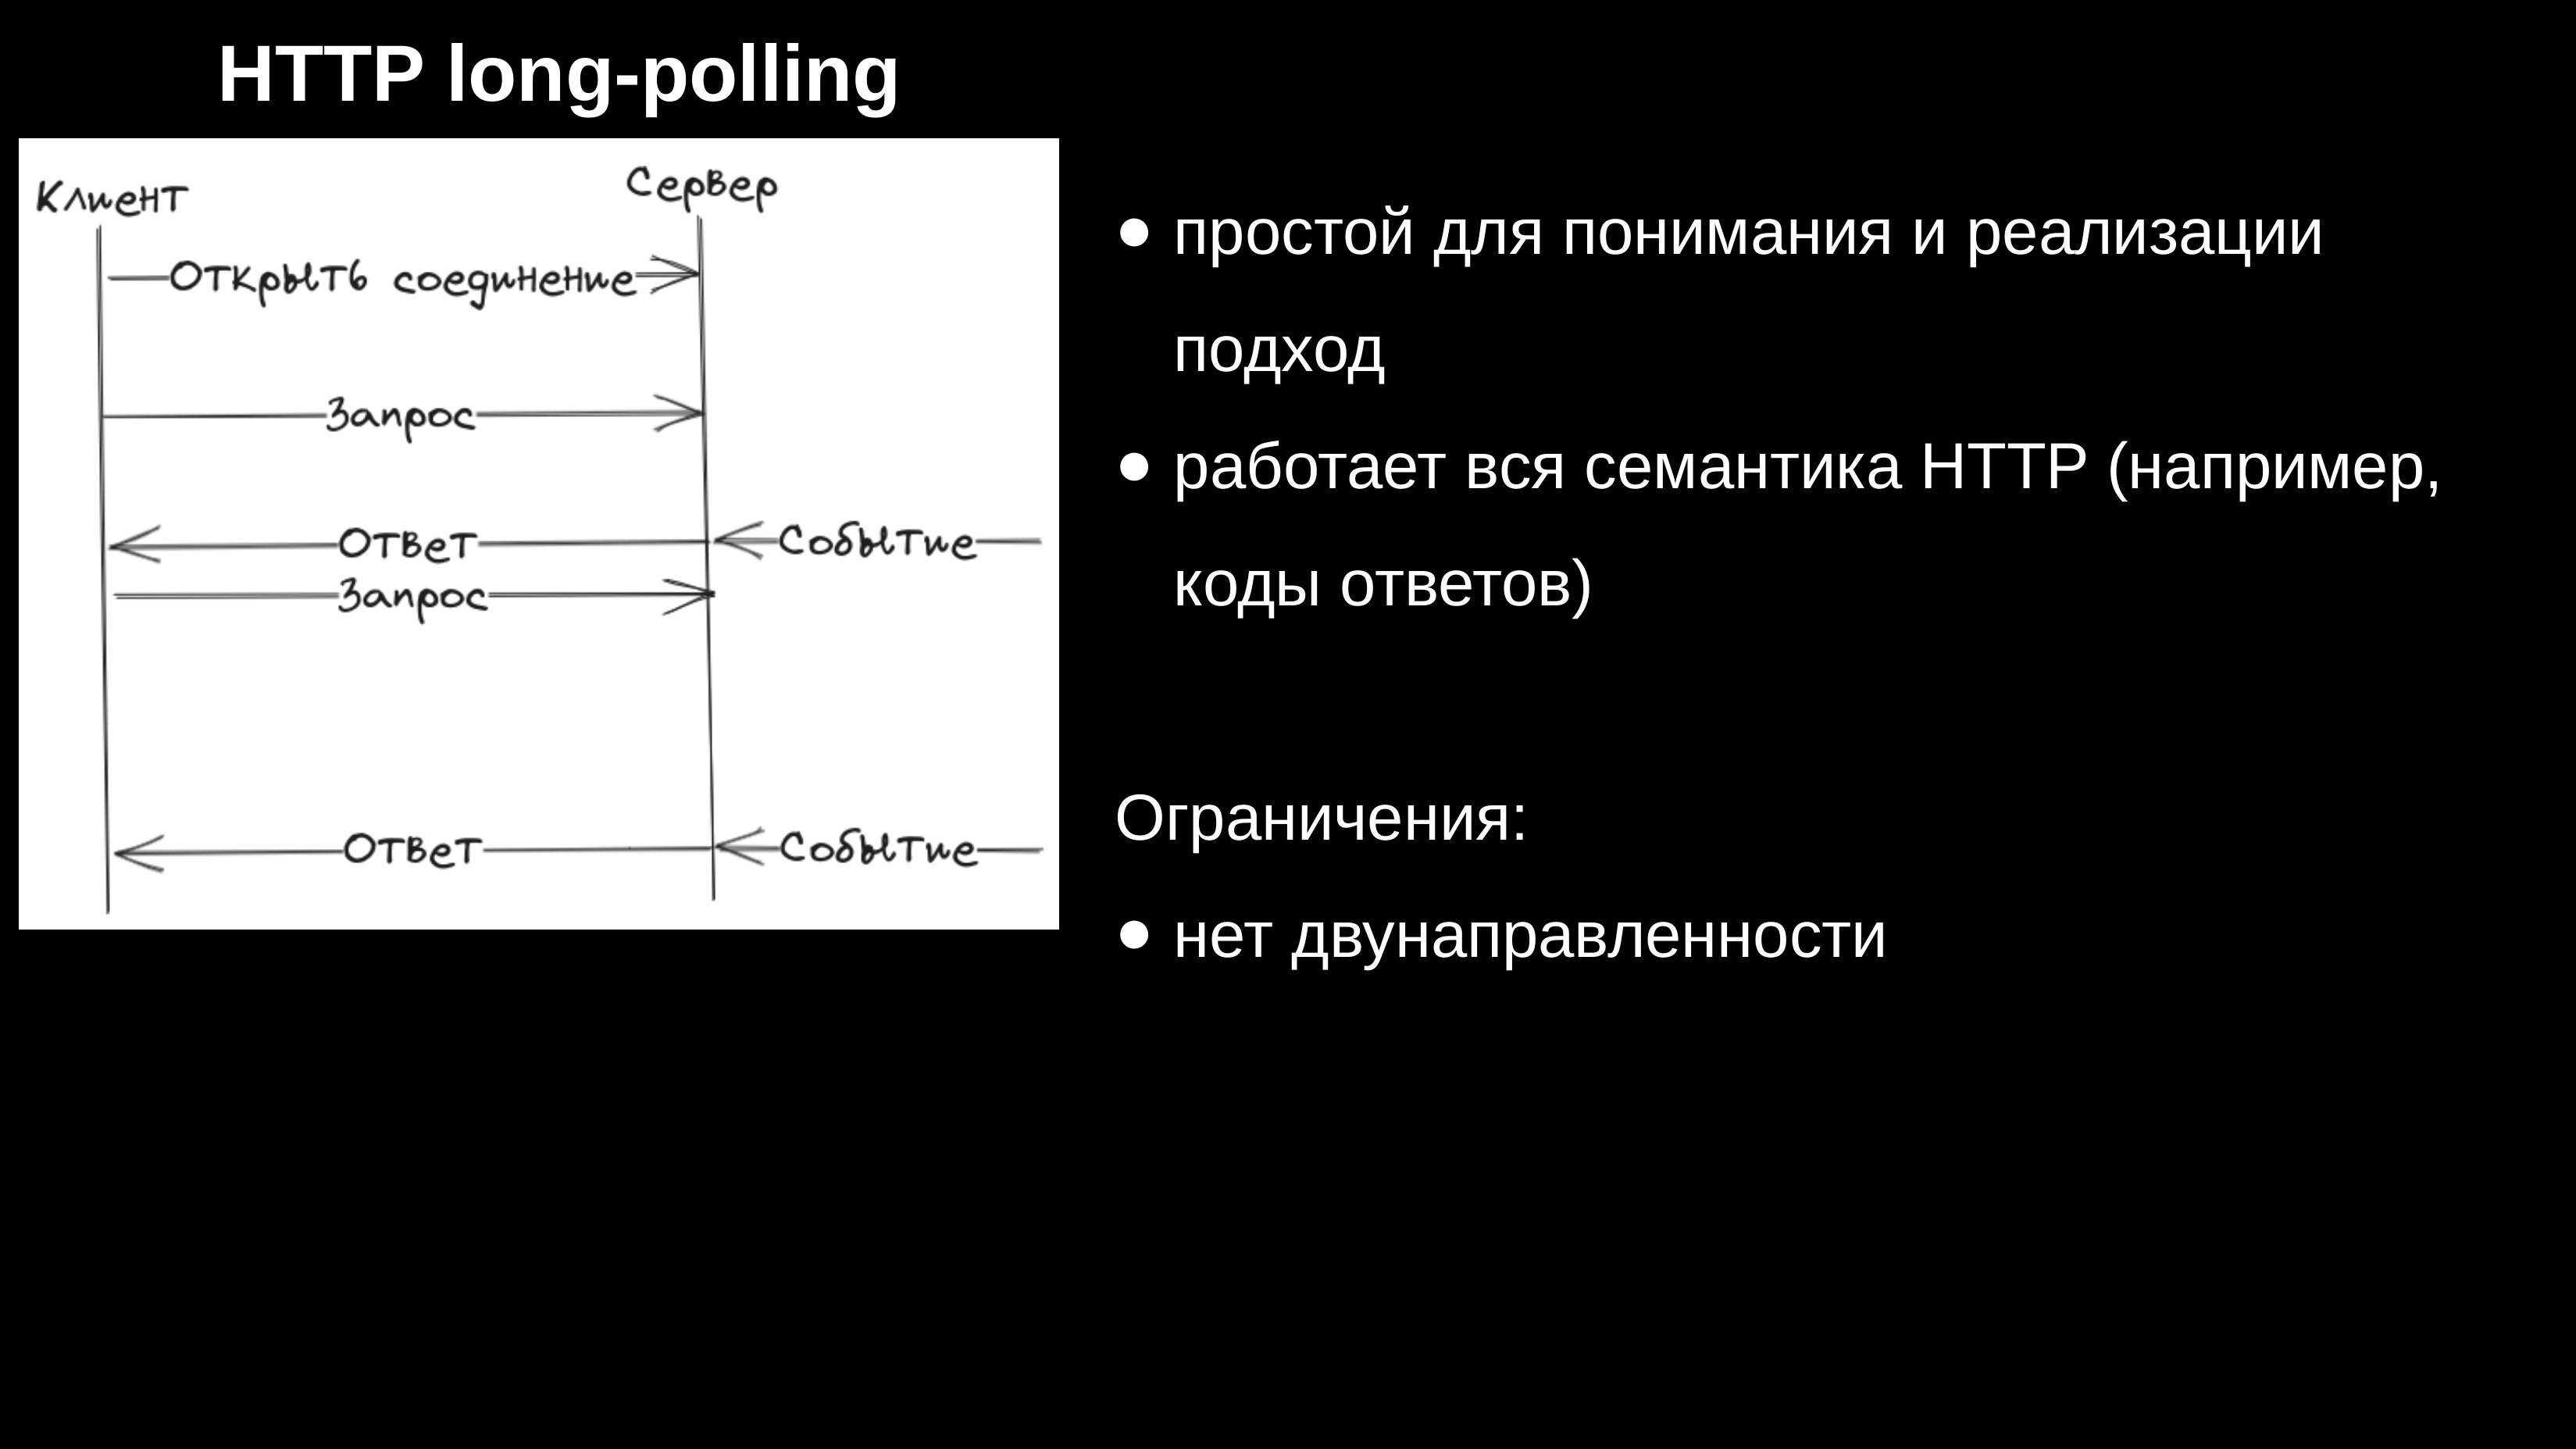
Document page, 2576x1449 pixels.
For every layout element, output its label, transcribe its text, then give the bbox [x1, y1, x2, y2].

picture [19, 138, 1059, 930]
title HTTP long-polling [217, 21, 2349, 120]
text_box простой для понимания и реализации подход работает вся семантика HTTP (например, коды ответов) Ограничения: нет двунаправленности [1104, 138, 2500, 983]
